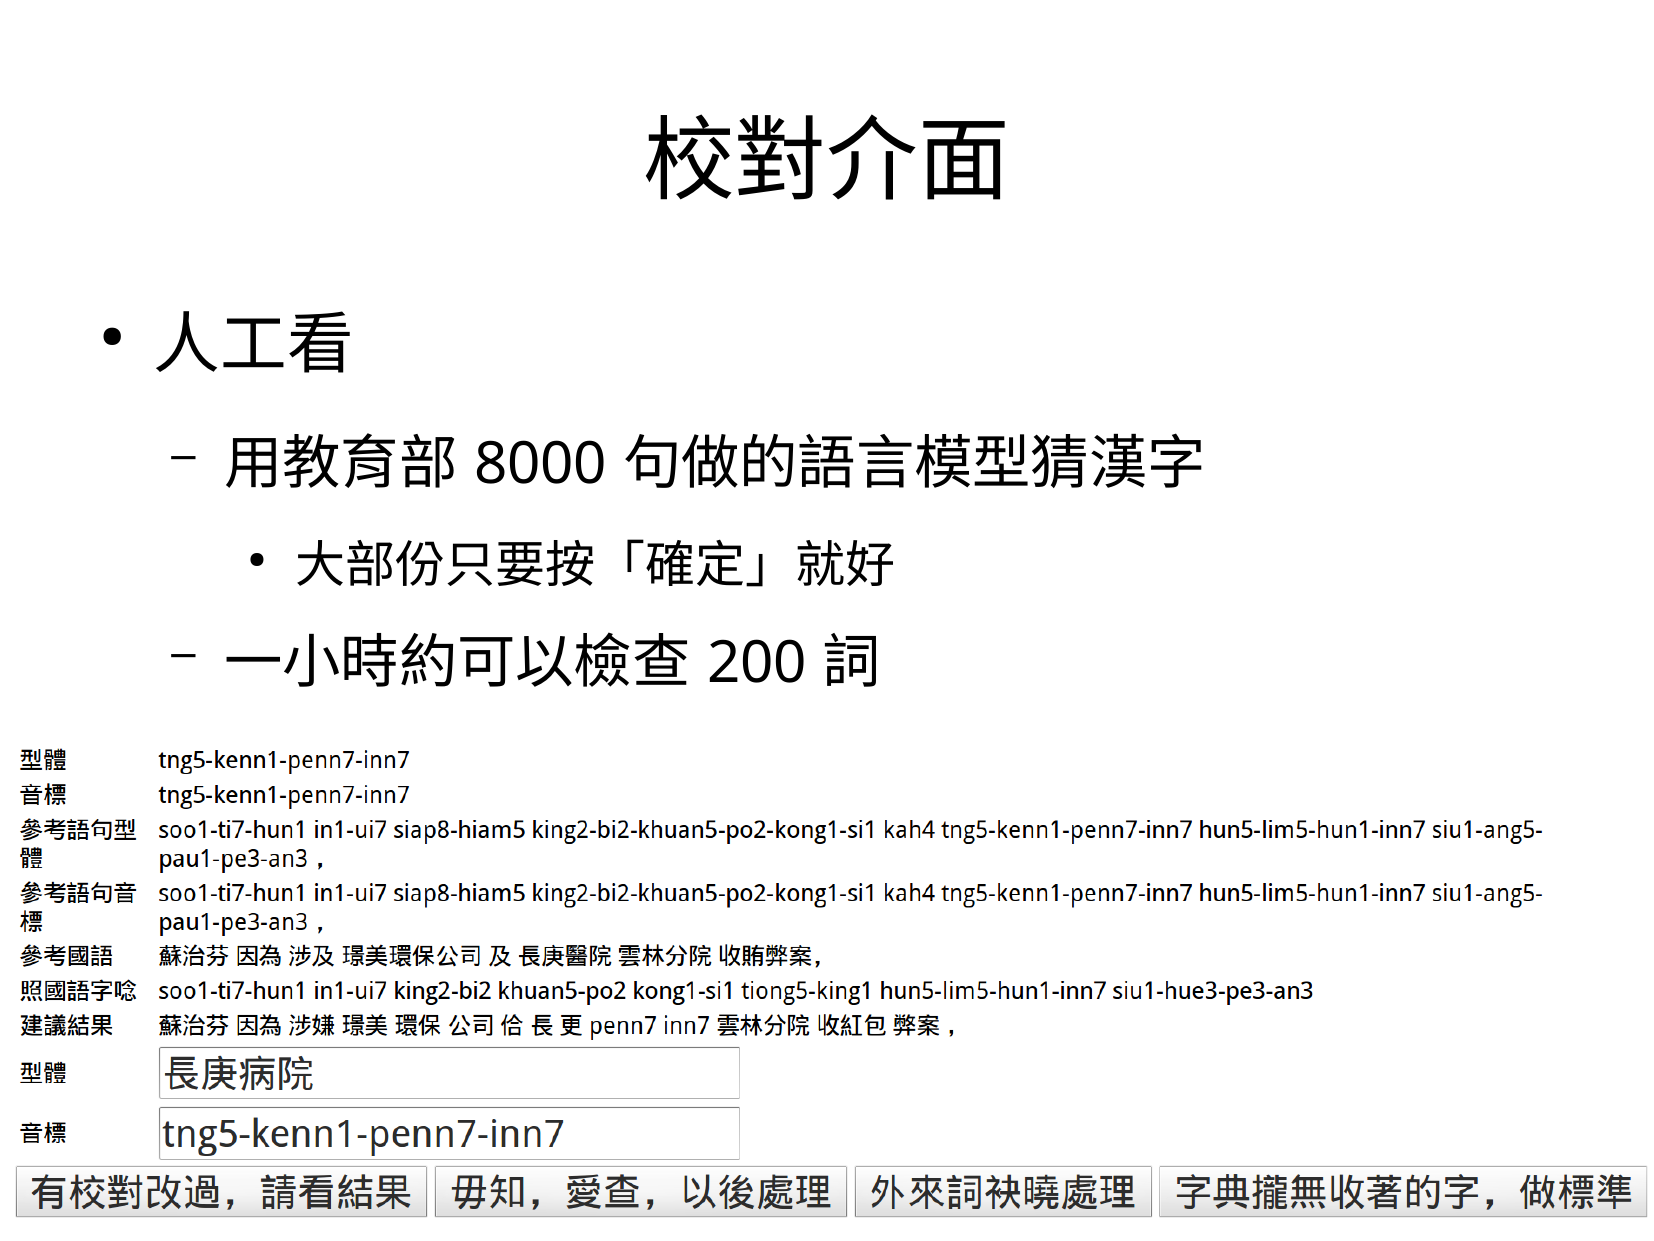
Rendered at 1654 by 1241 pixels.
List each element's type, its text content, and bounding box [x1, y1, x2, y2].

title 校對介面 [82, 49, 1571, 257]
list 人工看 用教育部8000句做的語言模型猜漢字 大部份只要按「確定」就好 一小時約可以檢查200詞 不夠快 [82, 290, 1538, 740]
picture [5, 740, 1654, 1241]
